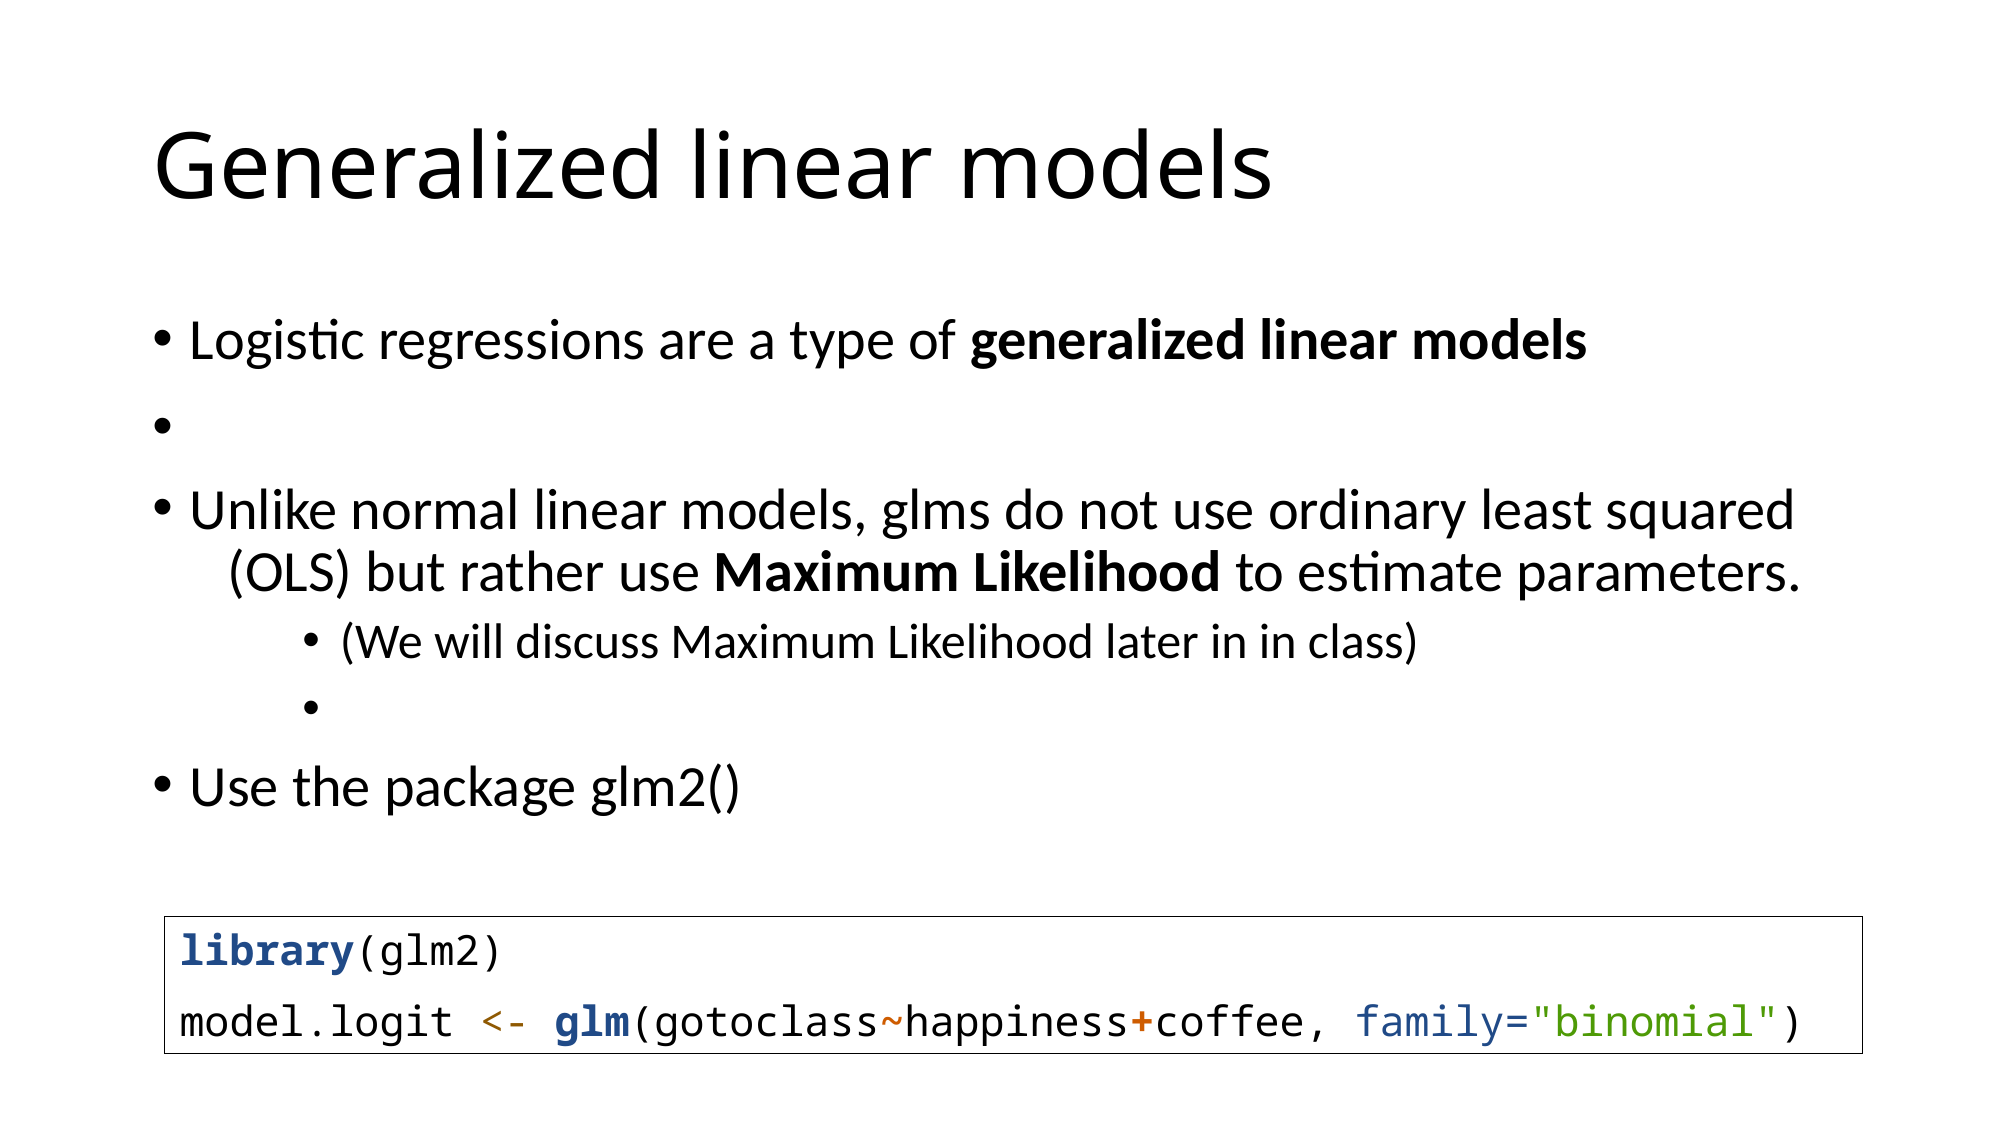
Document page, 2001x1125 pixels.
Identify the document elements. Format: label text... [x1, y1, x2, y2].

list Logistic regressions are a type of generalized linear models Unlike normal linear models, glms do not use ordinary least squared (OLS) but rather use Maximum Likelihood to estimate parameters. (We will discuss Maximum Likelihood later in in class) Use the package glm2() [137, 301, 1863, 863]
text_box library(glm2) model.logit <- glm(gotoclass~happiness+coffee, family="binomial") [164, 916, 1863, 1054]
title Generalized linear models [137, 59, 1863, 278]
